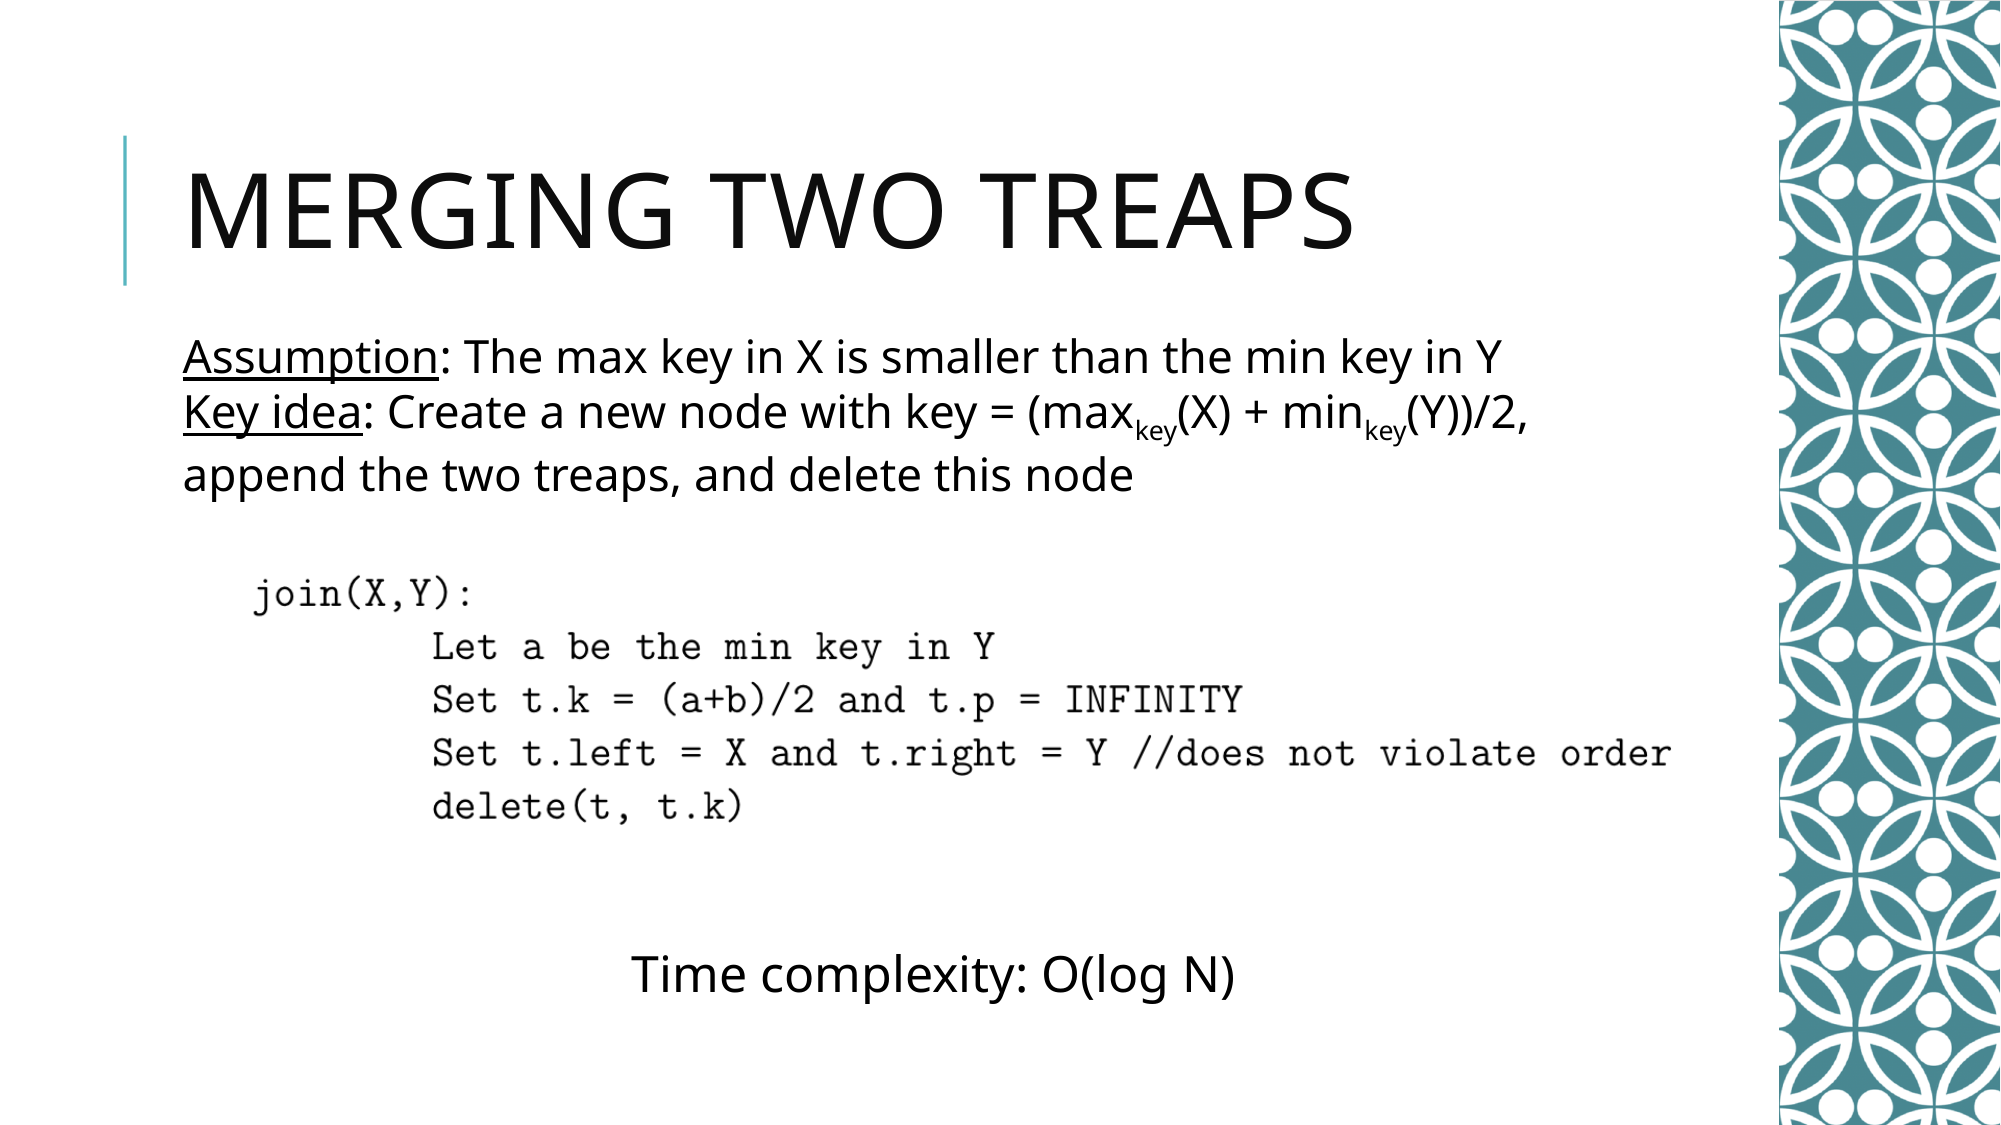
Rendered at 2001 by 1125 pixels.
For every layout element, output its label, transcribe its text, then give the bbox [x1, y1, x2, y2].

picture [236, 559, 1695, 851]
text_box Assumption: The max key in X is smaller than the min key in Y Key idea: Create a new node with key = (maxkey(X) + minkey(Y))/2, append the two treaps, and delete this node [168, 320, 1659, 509]
text_box Time complexity: O(log N) [616, 935, 1251, 1010]
title Merging two treaps [168, 96, 1763, 342]
picture [1778, 0, 2001, 1125]
